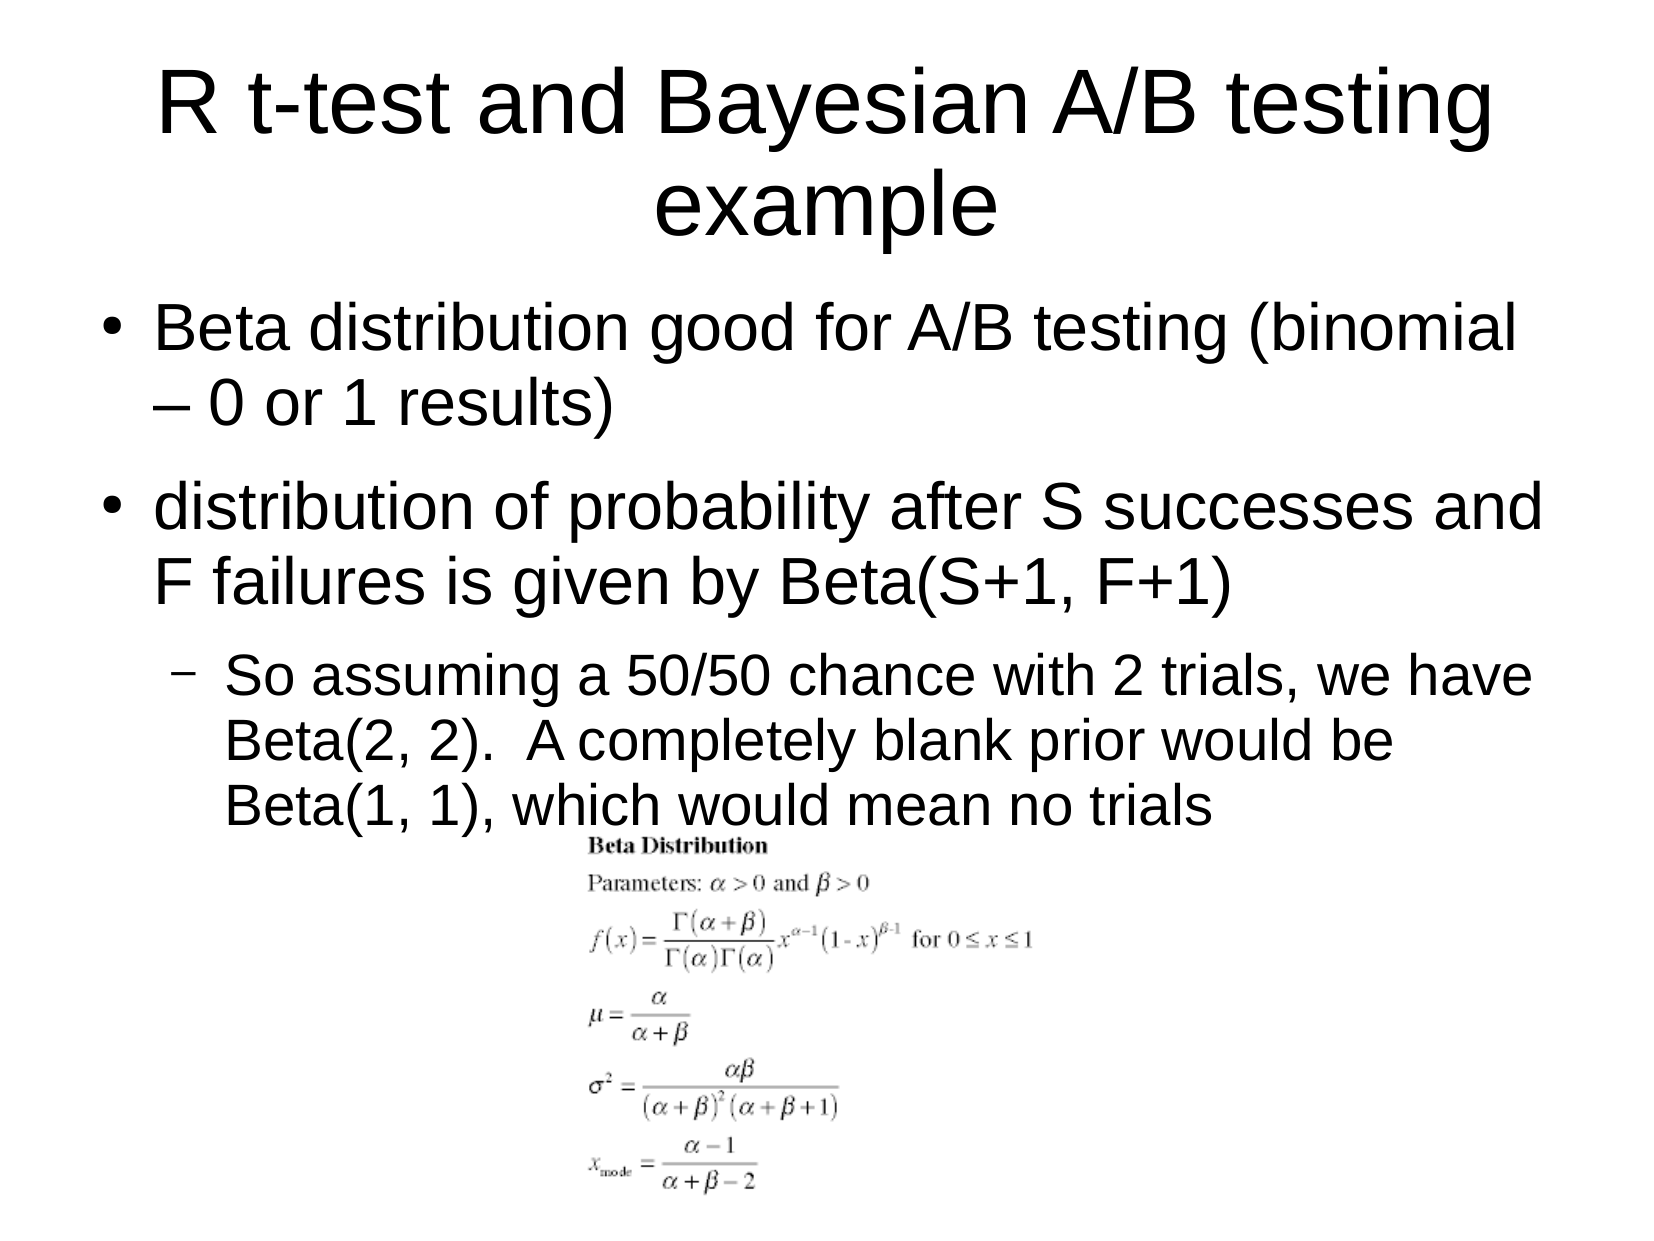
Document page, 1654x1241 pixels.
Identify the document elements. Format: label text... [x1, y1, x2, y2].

title R t-test and Bayesian A/B testing example [82, 49, 1571, 257]
picture [585, 831, 1037, 1201]
list Beta distribution good for A/B testing (binomial – 0 or 1 results) distribution of probability after S successes and F failures is given by Beta(S+1, F+1) So assuming a 50/50 chance with 2 trials, we have Beta(2, 2). A completely blank prior would be Beta(1, 1), which would mean no trials [82, 290, 1571, 1010]
